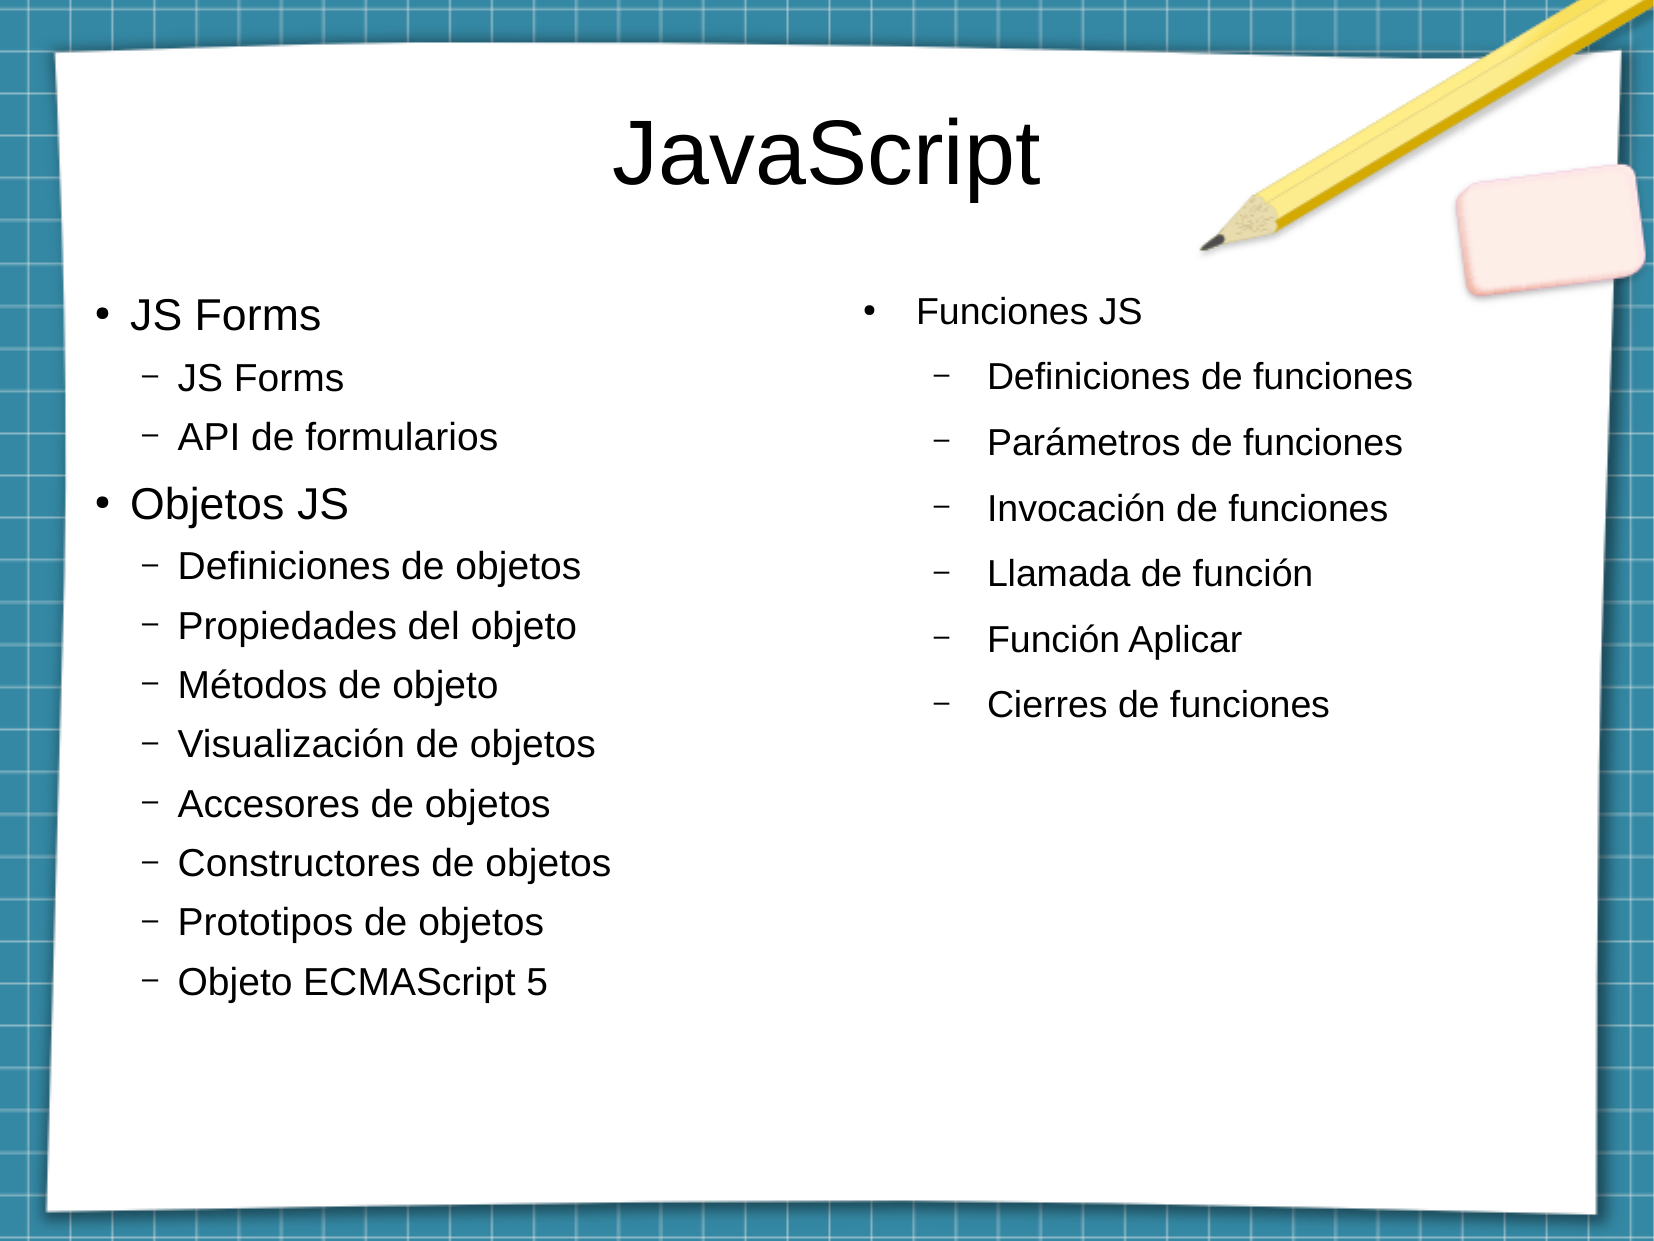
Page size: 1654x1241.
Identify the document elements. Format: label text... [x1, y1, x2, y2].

list Funciones JS Definiciones de funciones Parámetros de funciones Invocación de funciones Llamada de función Función Aplicar Cierres de funciones [845, 290, 1572, 1010]
title JavaScript [82, 49, 1571, 257]
list JS Forms JS Forms API de formularios Objetos JS Definiciones de objetos Propiedades del objeto Métodos de objeto Visualización de objetos Accesores de objetos Constructores de objetos Prototipos de objetos Objeto ECMAScript 5 [82, 290, 809, 1010]
picture [0, 0, 1654, 1241]
